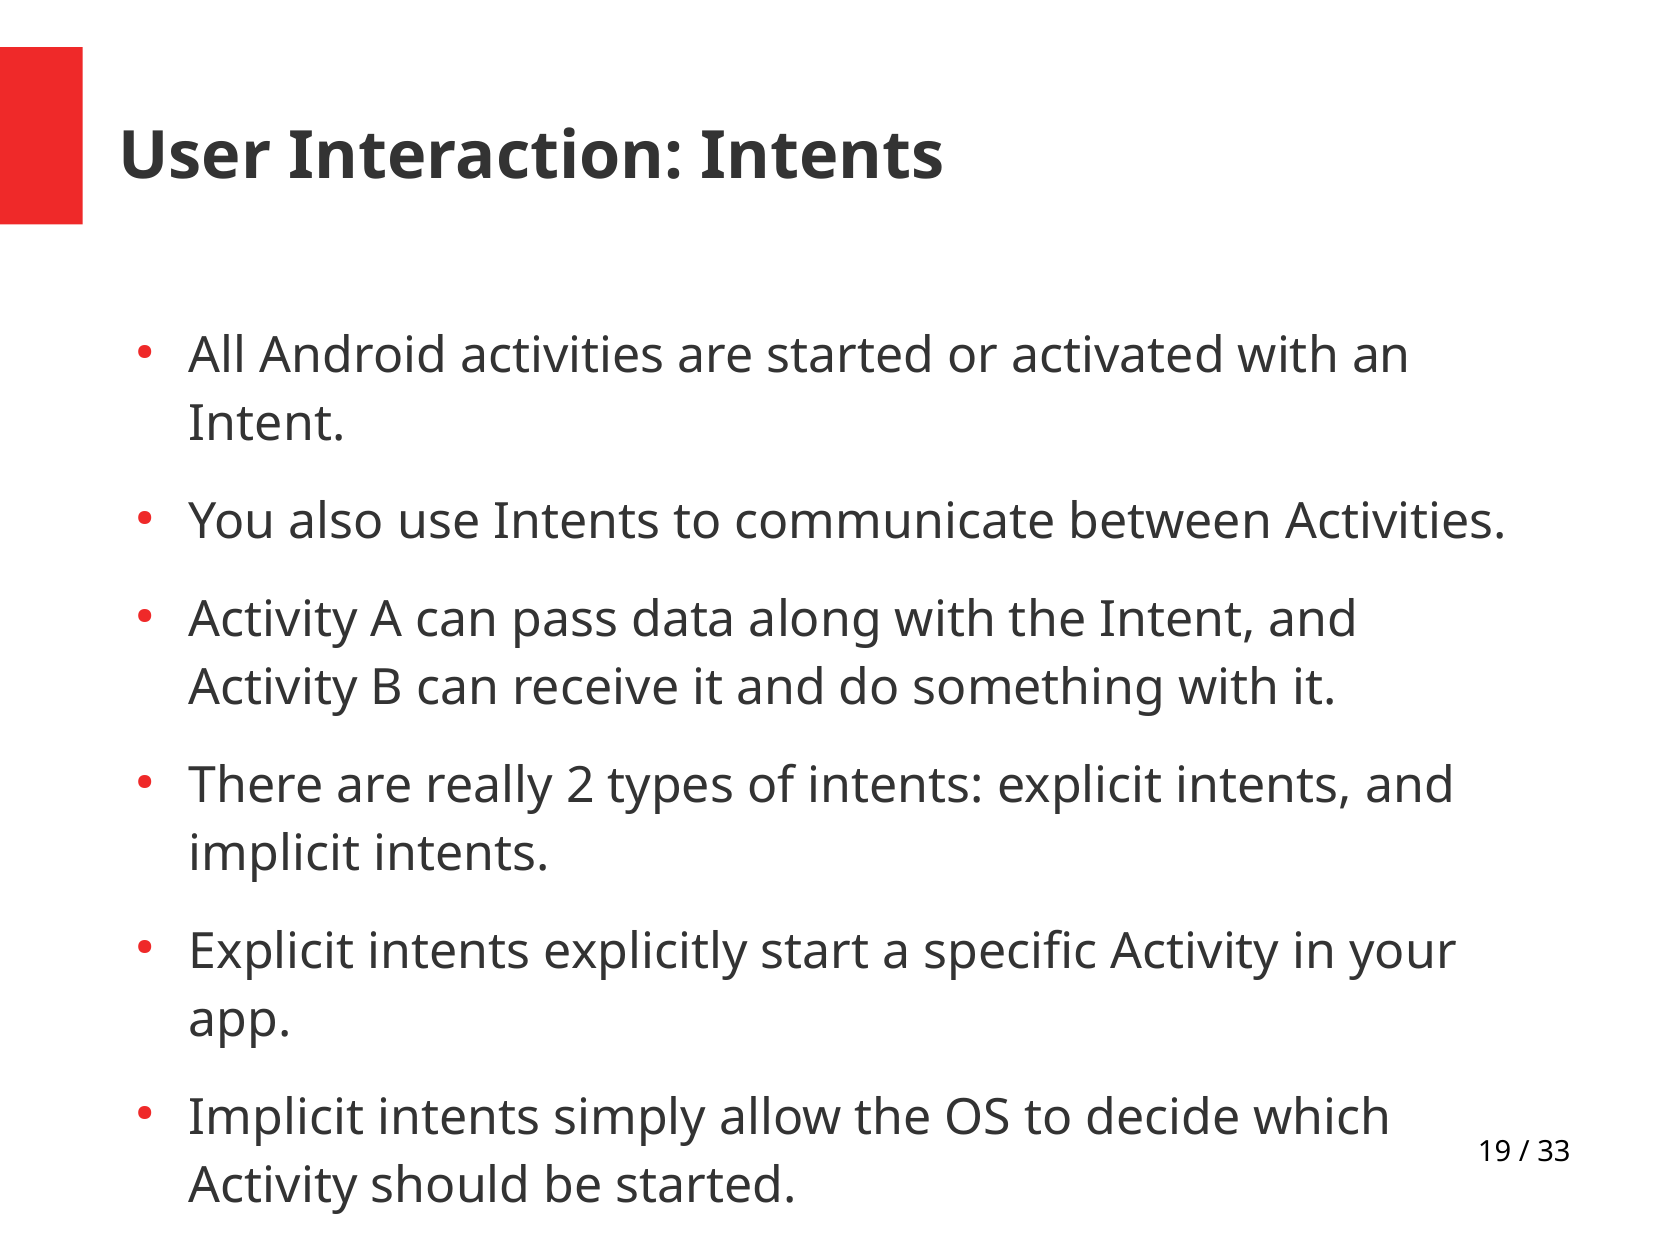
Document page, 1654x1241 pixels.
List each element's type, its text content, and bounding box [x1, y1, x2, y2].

title User Interaction: Intents [118, 49, 1571, 257]
list All Android activities are started or activated with an Intent. You also use Intents to communicate between Activities. Activity A can pass data along with the Intent, and Activity B can receive it and do something with it. There are really 2 types of intents: explicit intents, and implicit intents. Explicit intents explicitly start a specific Activity in your app. Implicit intents simply allow the OS to decide which Activity should be started. For instance, you may want to pass a URL to Maps using an implicit intent, or start the camera app to take a picture. [118, 318, 1536, 1039]
